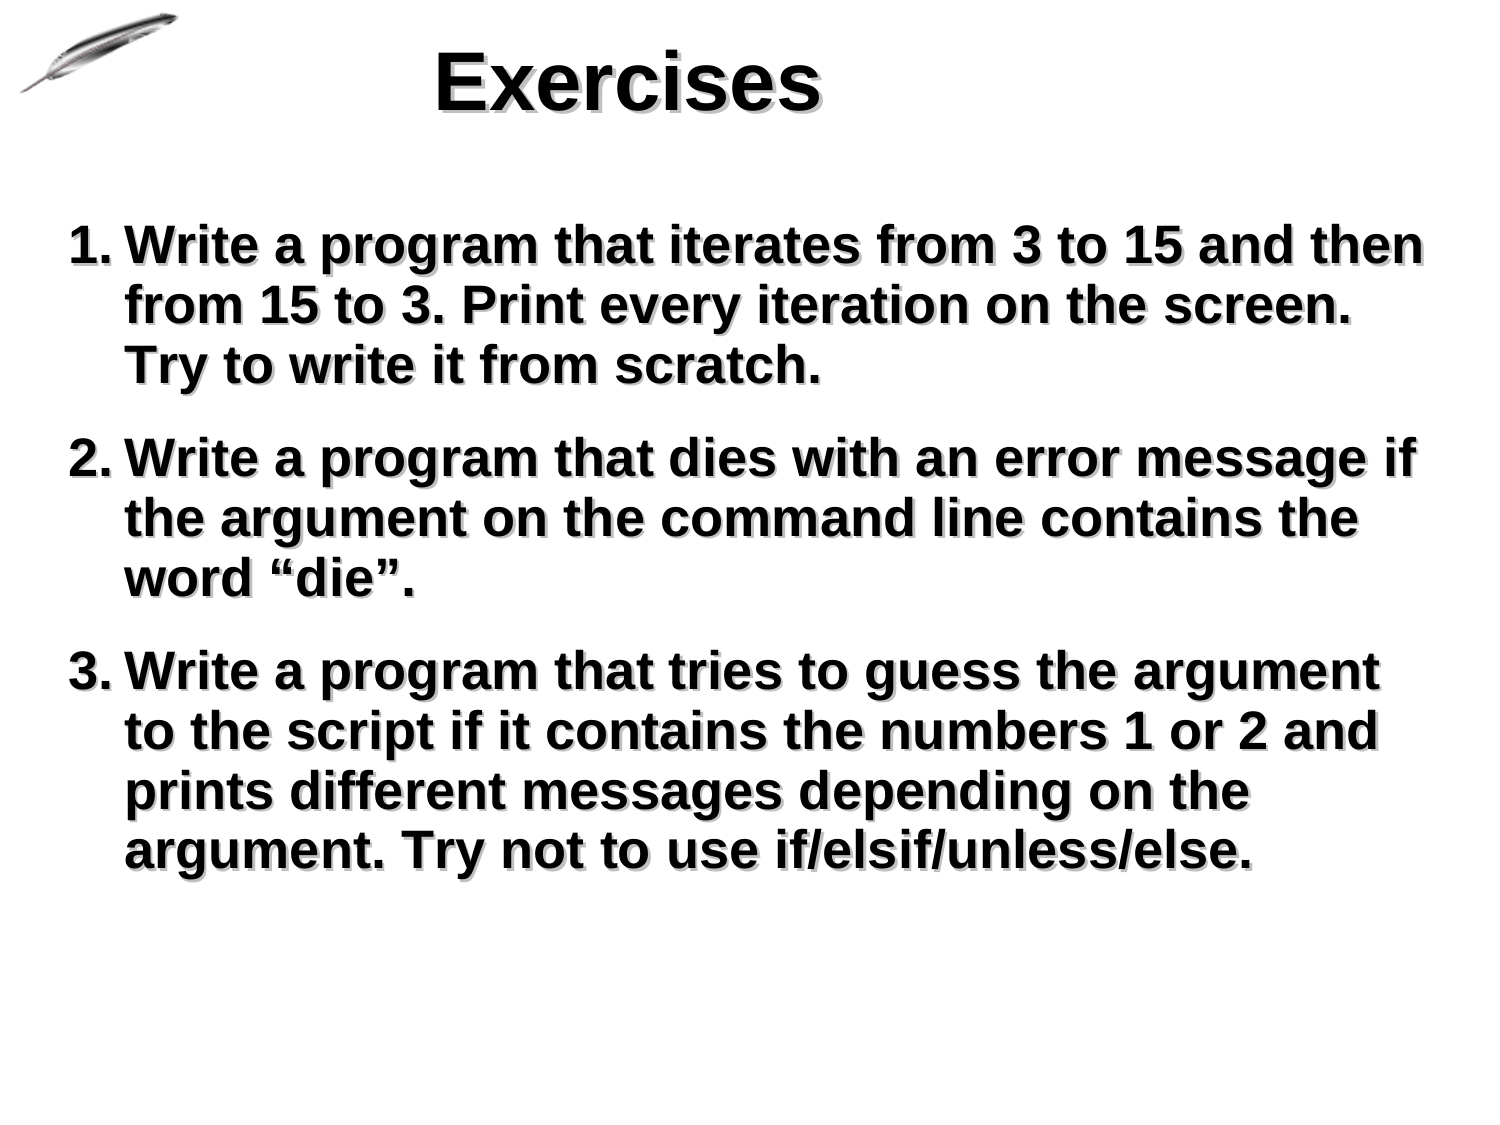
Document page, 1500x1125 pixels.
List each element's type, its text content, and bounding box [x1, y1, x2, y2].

picture [16, 11, 184, 95]
list Write a program that iterates from 3 to 15 and then from 15 to 3. Print every iteration on the screen. Try to write it from scratch. Write a program that dies with an error message if the argument on the command line contains the word “die”. Write a program that tries to guess the argument to the script if it contains the numbers 1 or 2 and prints different messages depending on the argument. Try not to use if/elsif/unless/else. [53, 208, 1447, 1095]
title Exercises [419, 11, 1459, 161]
